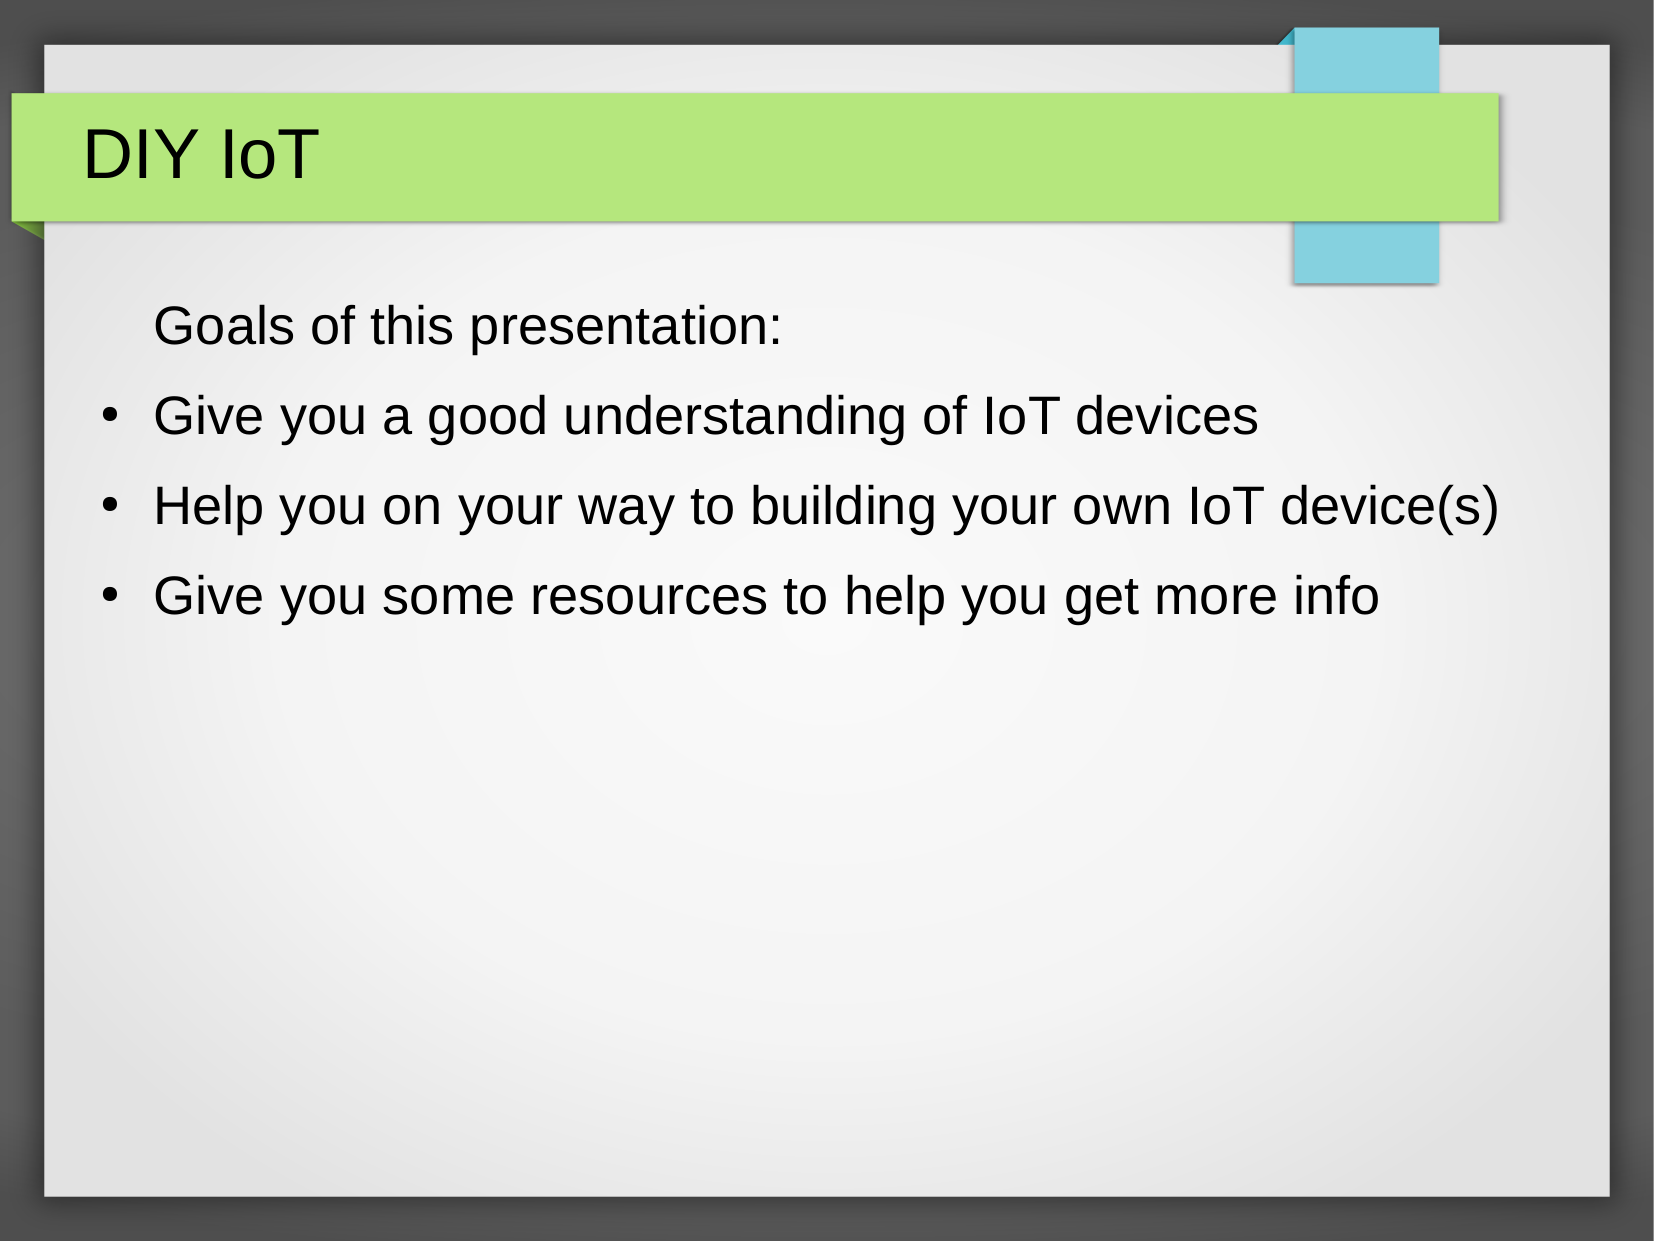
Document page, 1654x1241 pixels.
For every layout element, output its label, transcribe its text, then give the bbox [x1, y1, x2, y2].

list Goals of this presentation: Give you a good understanding of IoT devices Help you on your way to building your own IoT device(s) Give you some resources to help you get more info [82, 295, 1571, 1015]
picture [0, 0, 1654, 1241]
title DIY IoT [82, 94, 1264, 213]
